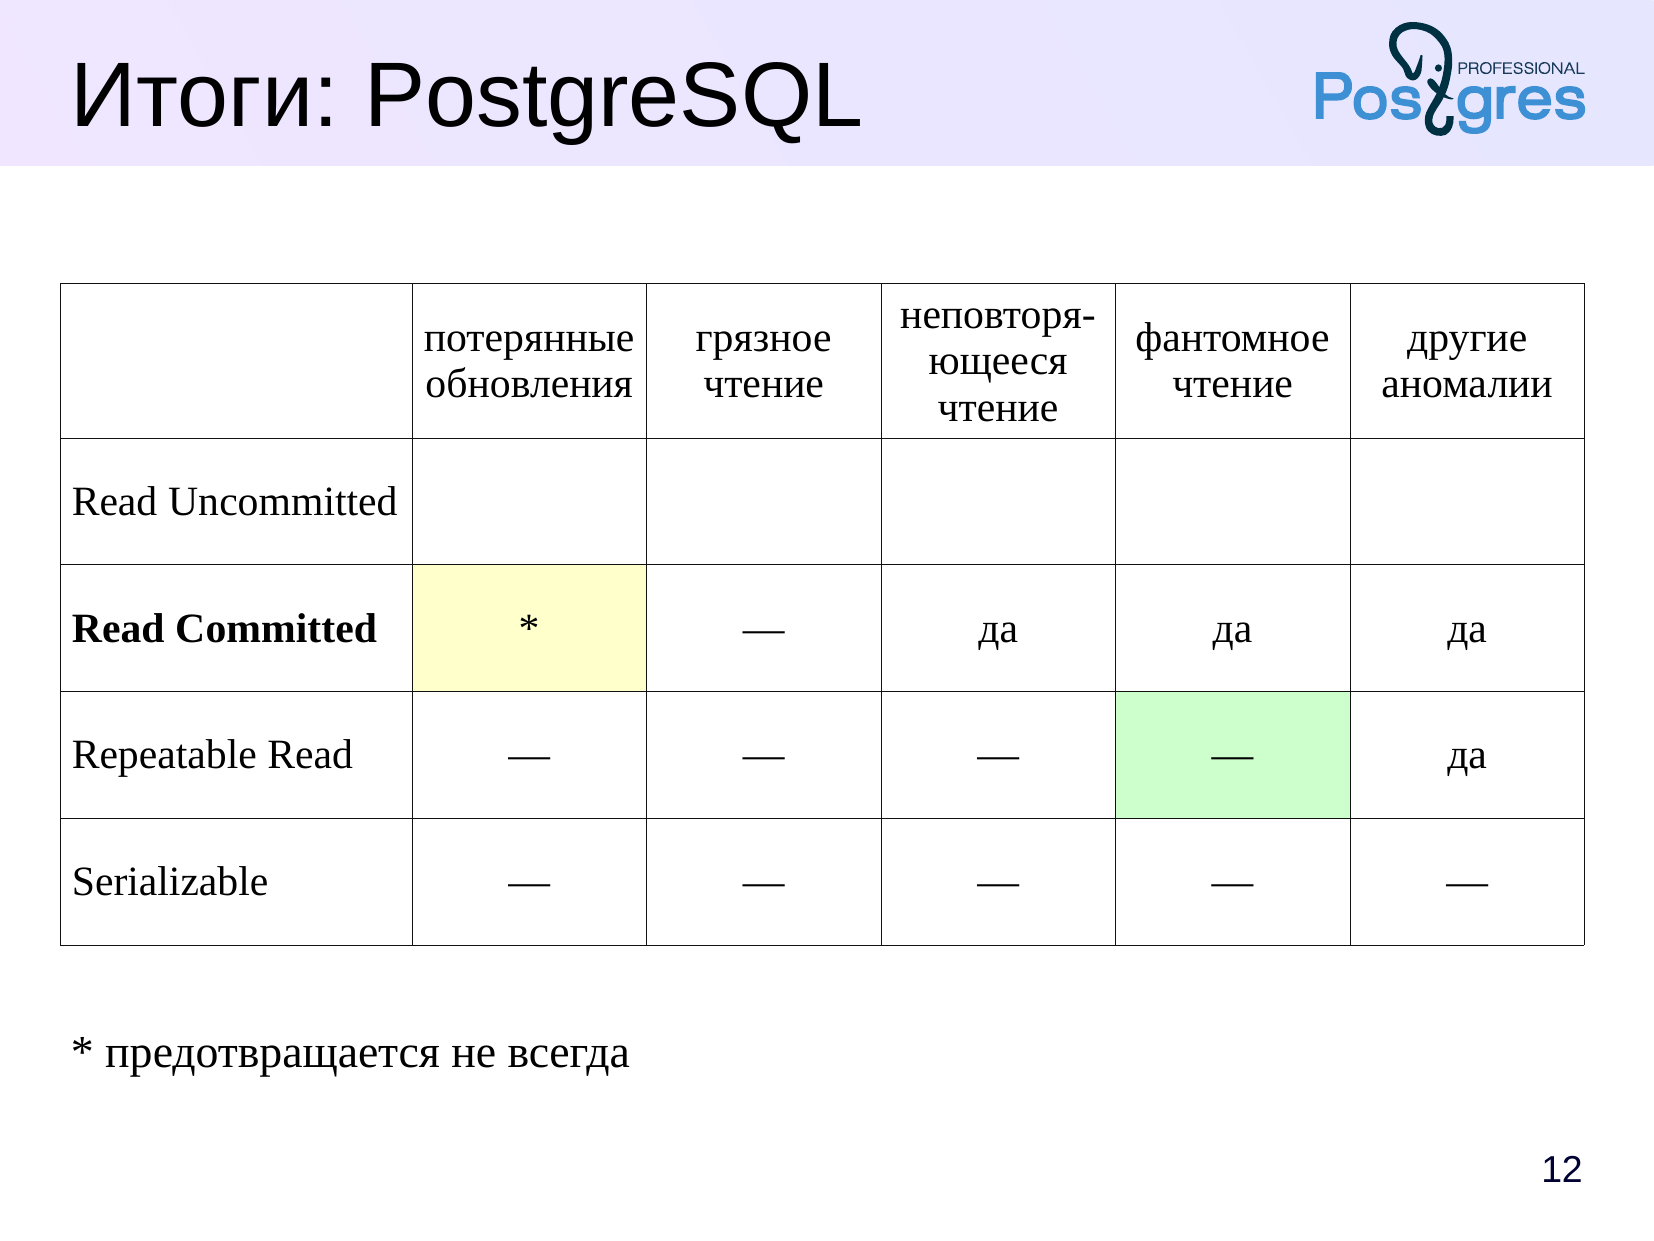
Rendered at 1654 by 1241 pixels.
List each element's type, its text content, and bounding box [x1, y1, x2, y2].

table_header фантомное чтение [1116, 284, 1350, 438]
table_cell ― [647, 819, 881, 945]
table_cell [647, 439, 881, 564]
table_cell да [882, 565, 1115, 691]
table_cell ― [1116, 819, 1350, 945]
table_cell [413, 439, 646, 564]
table_cell [882, 439, 1115, 564]
title Итоги: PostgreSQL [70, 43, 1241, 147]
table_cell да [1116, 565, 1350, 691]
table_cell ― [1116, 692, 1350, 818]
table_cell ― [647, 692, 881, 818]
table_cell ― [882, 692, 1115, 818]
table_cell Serializable [61, 819, 412, 945]
table_cell да [1351, 692, 1584, 818]
table_cell ― [647, 565, 881, 691]
table_cell Read Committed [61, 565, 412, 691]
table_cell ― [1351, 819, 1584, 945]
table_cell ― [882, 819, 1115, 945]
table_cell * [413, 565, 646, 691]
table_header [61, 284, 412, 438]
list * предотвращается не всегда [70, 975, 1583, 1141]
table_cell ― [413, 819, 646, 945]
table_header неповторя-ющееся чтение [882, 284, 1115, 438]
table_header другие аномалии [1351, 284, 1584, 438]
table_cell [1351, 439, 1584, 564]
table_cell Repeatable Read [61, 692, 412, 818]
table_cell Read Uncommitted [61, 439, 412, 564]
table_cell ― [413, 692, 646, 818]
table_cell [1116, 439, 1350, 564]
table_header потерянные обновления [413, 284, 646, 438]
table_cell да [1351, 565, 1584, 691]
table_header грязное чтение [647, 284, 881, 438]
